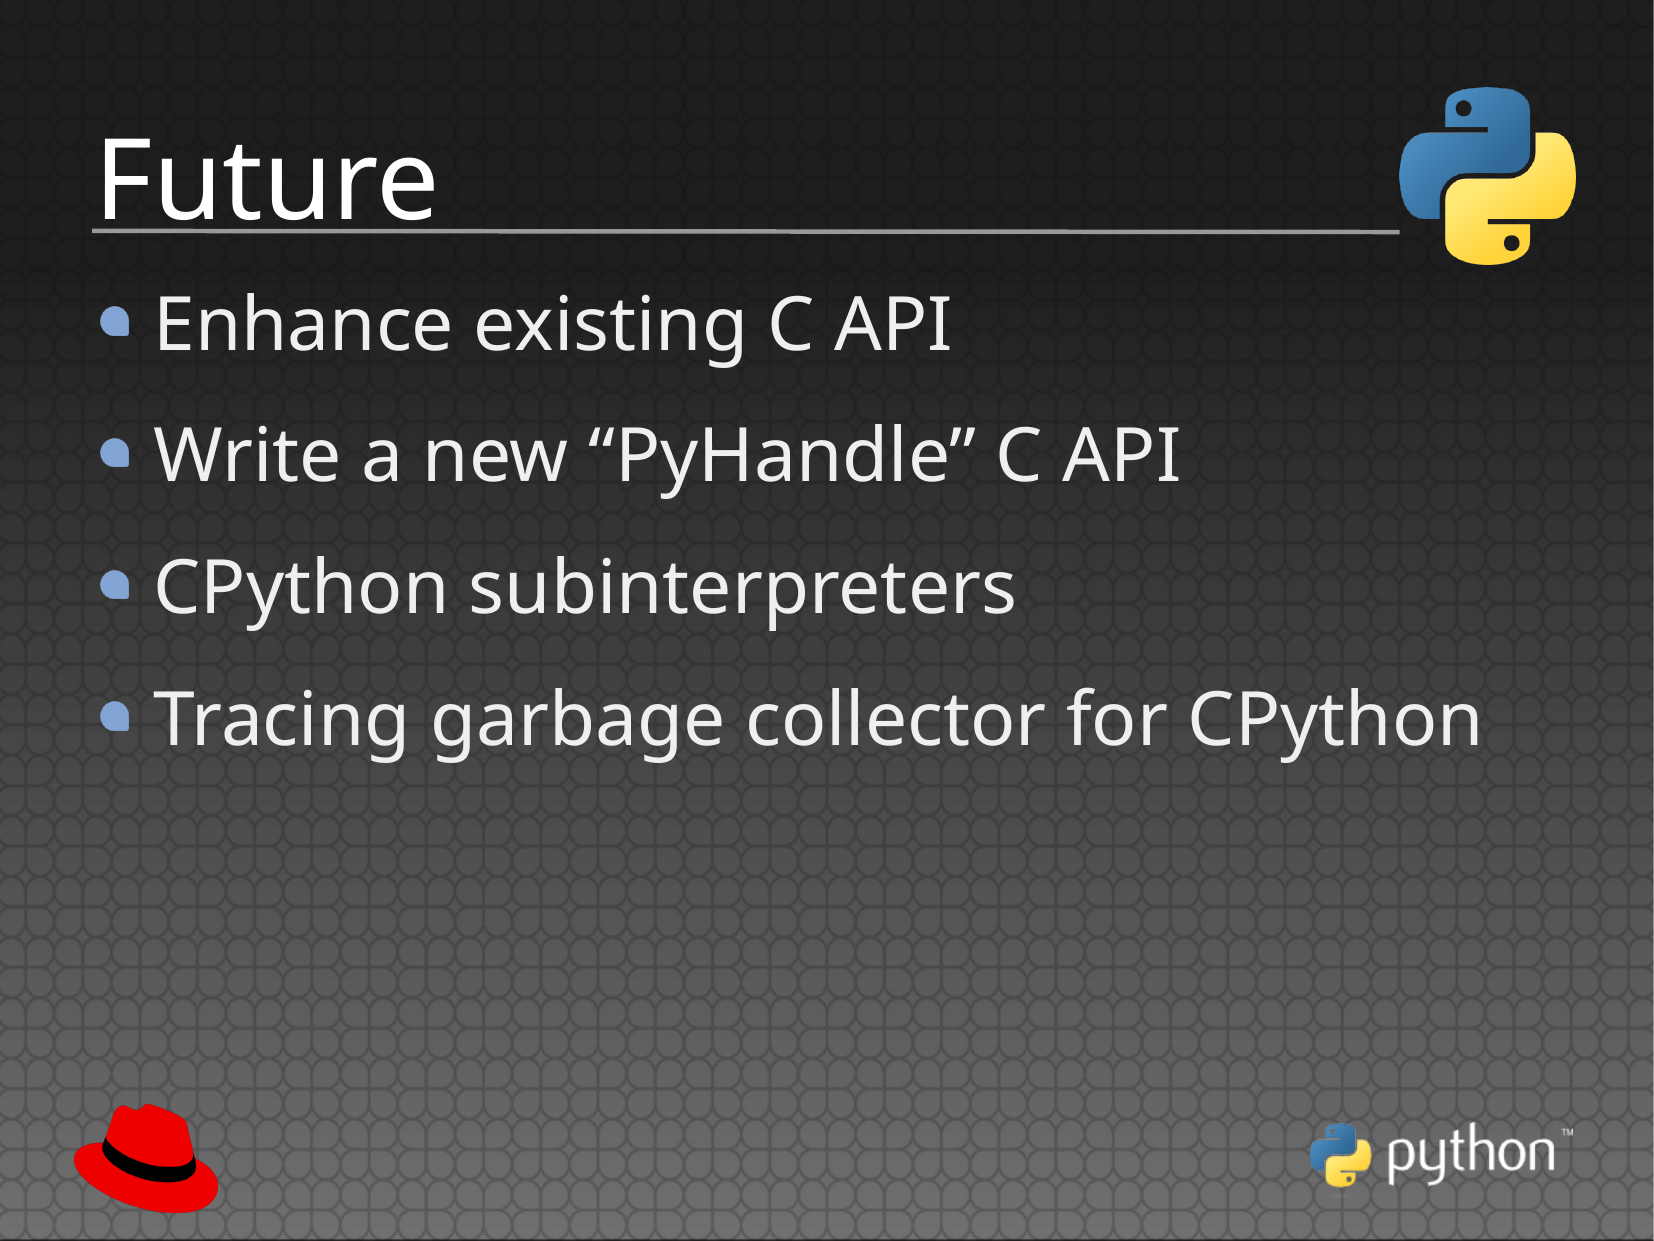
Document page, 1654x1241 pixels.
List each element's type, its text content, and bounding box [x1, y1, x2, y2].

list Enhance existing C API Write a new “PyHandle” C API CPython subinterpreters Tracing garbage collector for CPython [82, 269, 1573, 1241]
title Future [94, 100, 1426, 251]
picture [0, 0, 1654, 1241]
